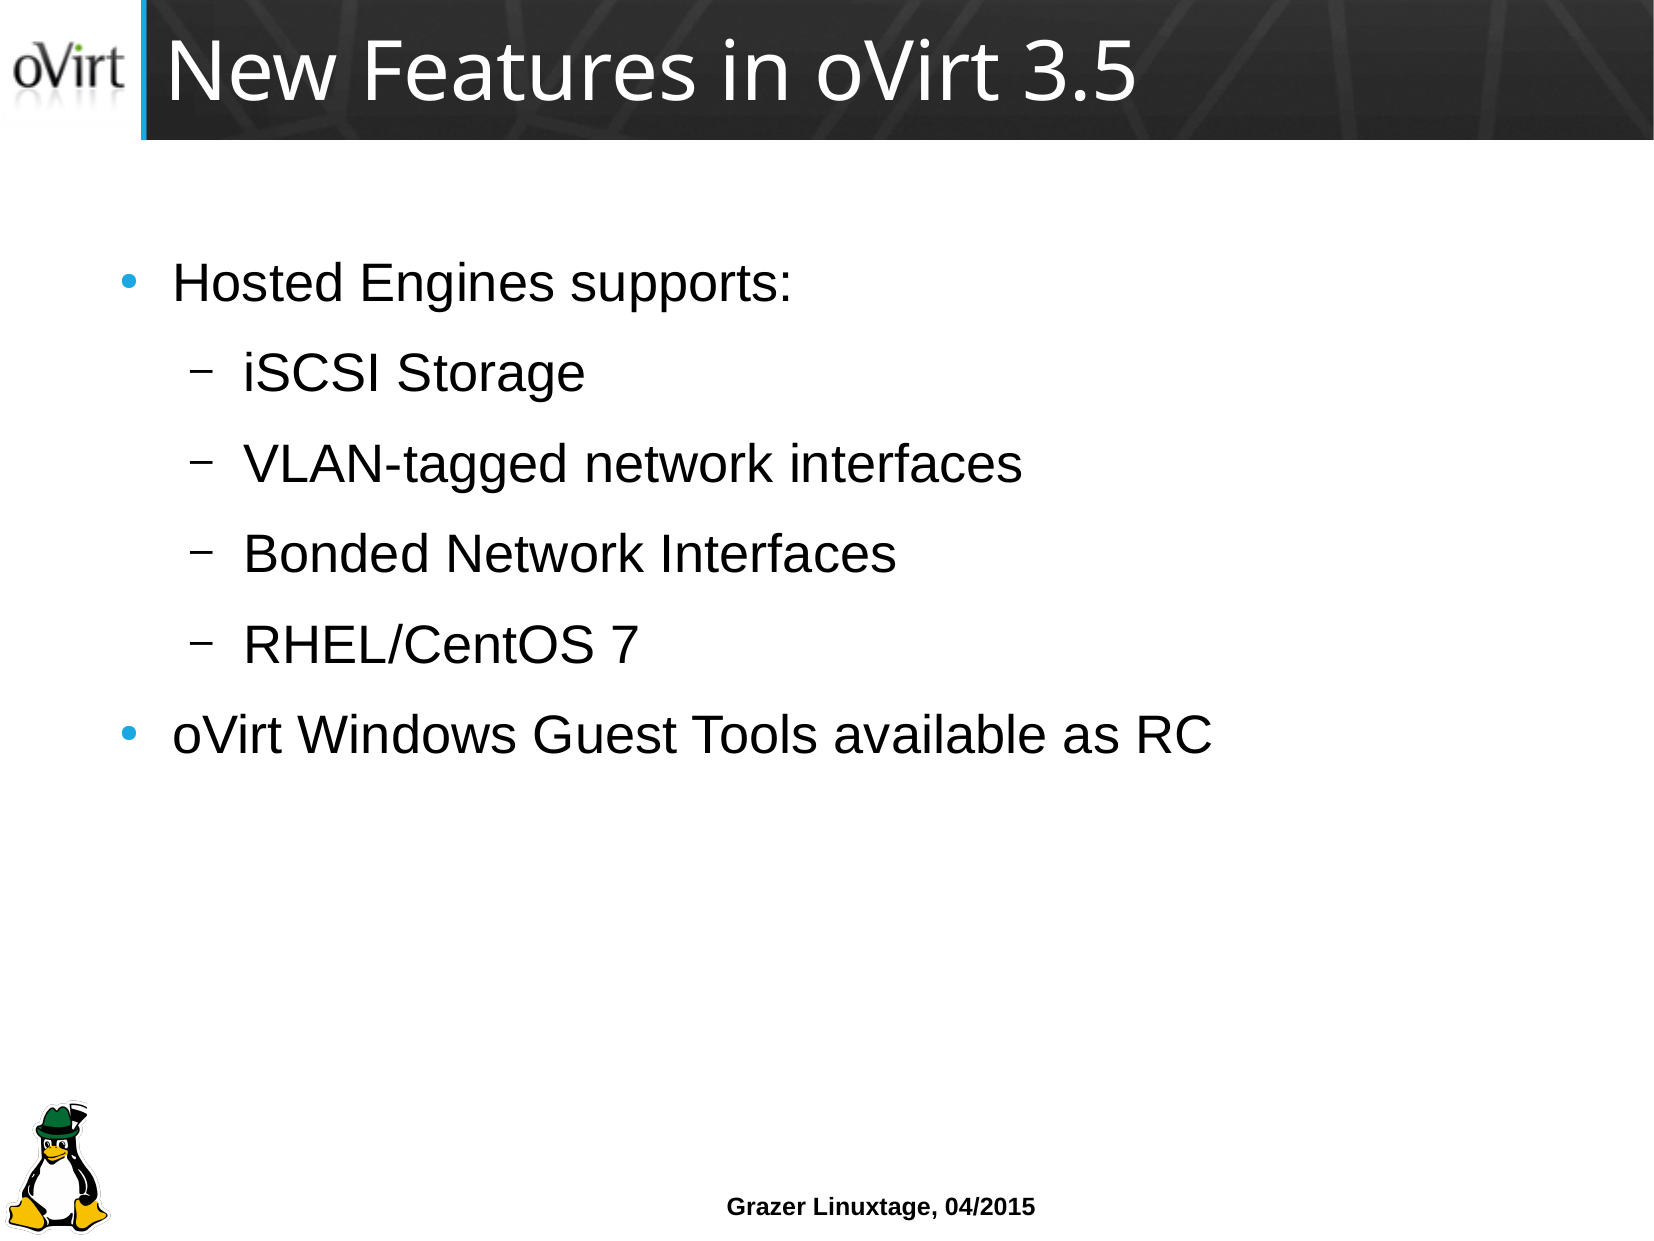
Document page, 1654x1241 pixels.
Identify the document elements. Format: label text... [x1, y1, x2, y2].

picture [0, 0, 1654, 140]
picture [5, 1100, 111, 1235]
text_box Hosted Engines supports: iSCSI Storage VLAN-tagged network interfaces Bonded Network Interfaces RHEL/CentOS 7 oVirt Windows Guest Tools available as RC [86, 244, 1576, 1126]
title New Features in oVirt 3.5 [164, 18, 1653, 119]
